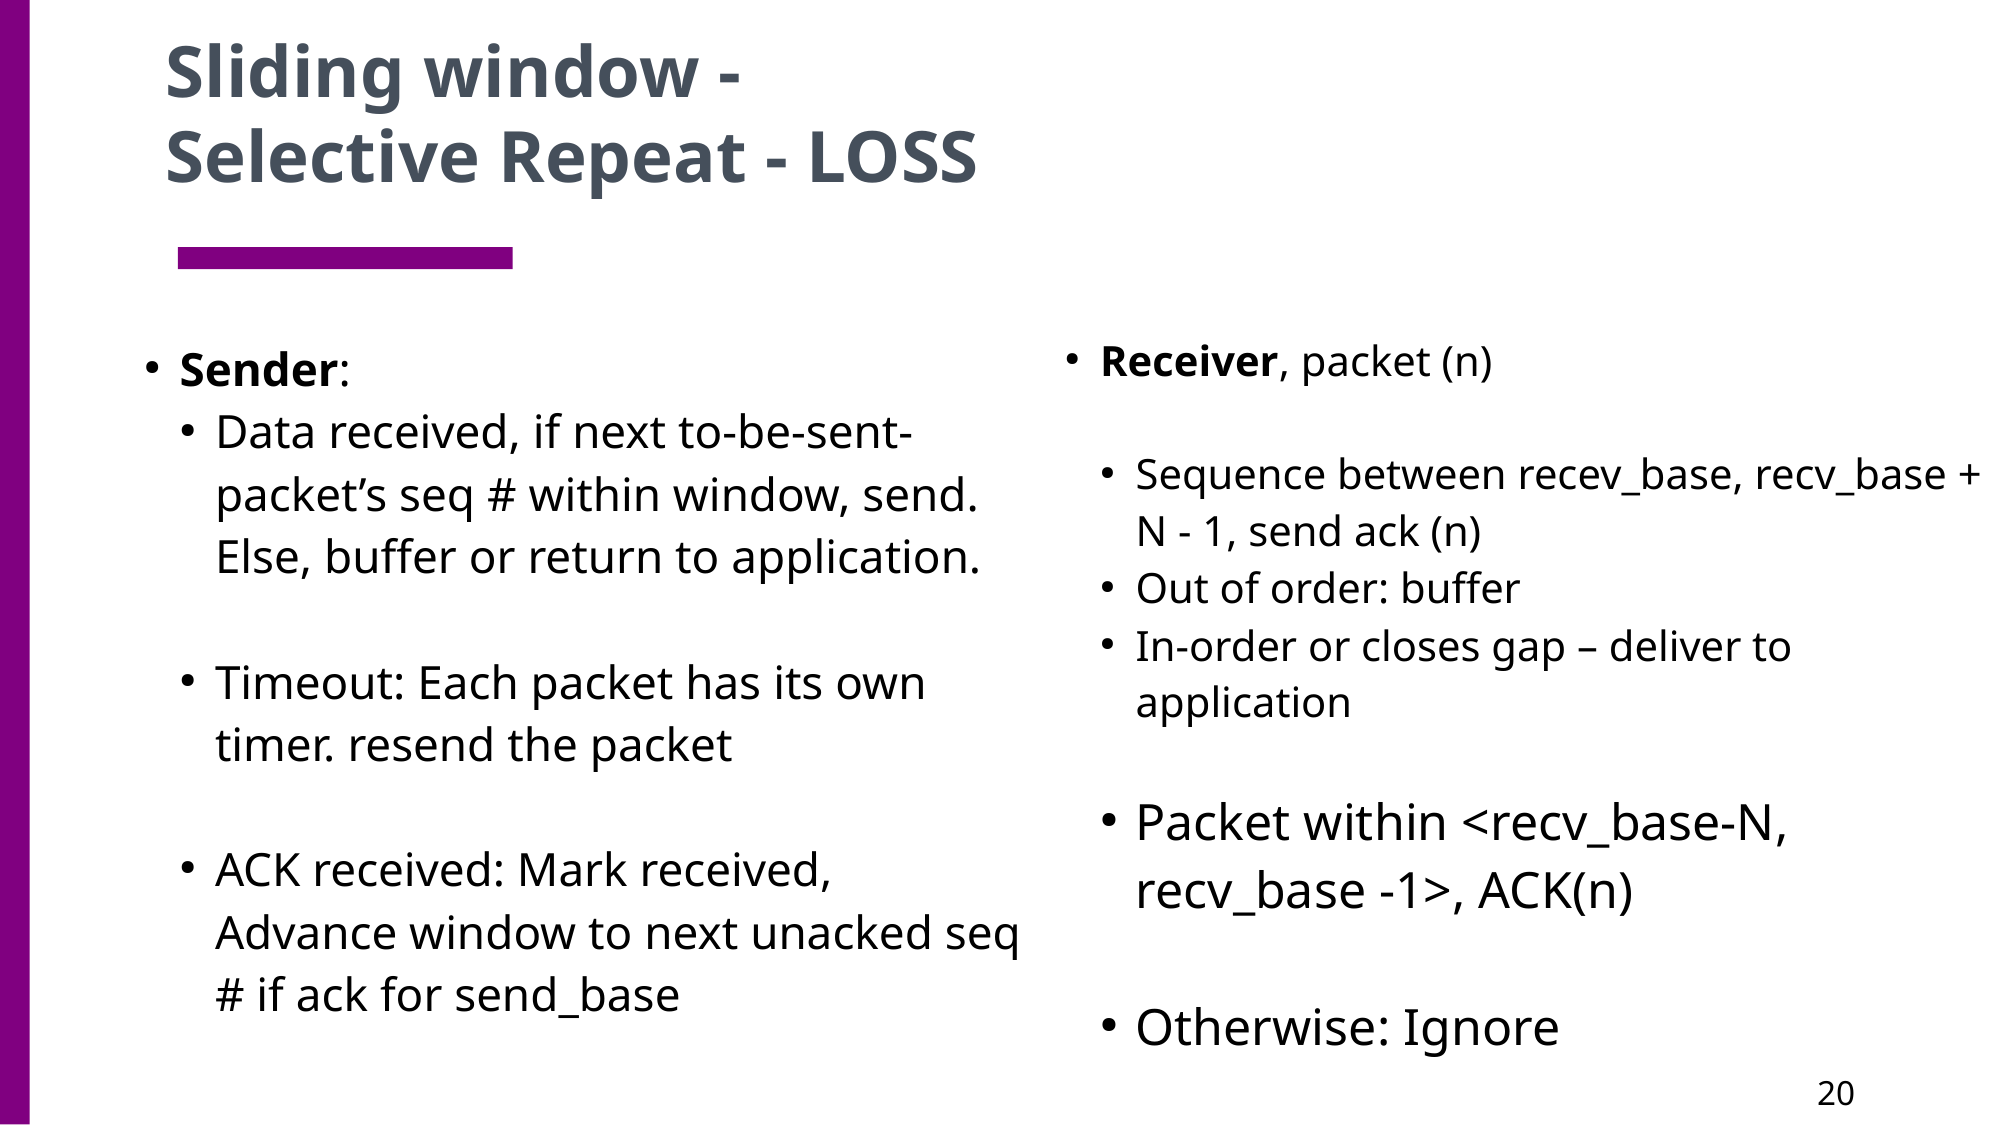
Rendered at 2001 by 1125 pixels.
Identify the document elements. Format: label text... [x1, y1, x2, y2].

text_box Sender: Data received, if next to-be-sent-packet’s seq # within window, send. Else, buffer or return to application. Timeout: Each packet has its own timer. resend the packet ACK received: Mark received, Advance window to next unacked seq # if ack for send_base [129, 329, 1051, 1072]
text_box Sliding window - Selective Repeat - LOSS [151, 0, 1849, 212]
text_box Receiver, packet (n) Sequence between recev_base, recv_base + N - 1, send ack (n) Out of order: buffer In-order or closes gap – deliver to application Packet within <recv_base-N, recv_base -1>, ACK(n) Otherwise: Ignore [1050, 323, 2000, 1066]
